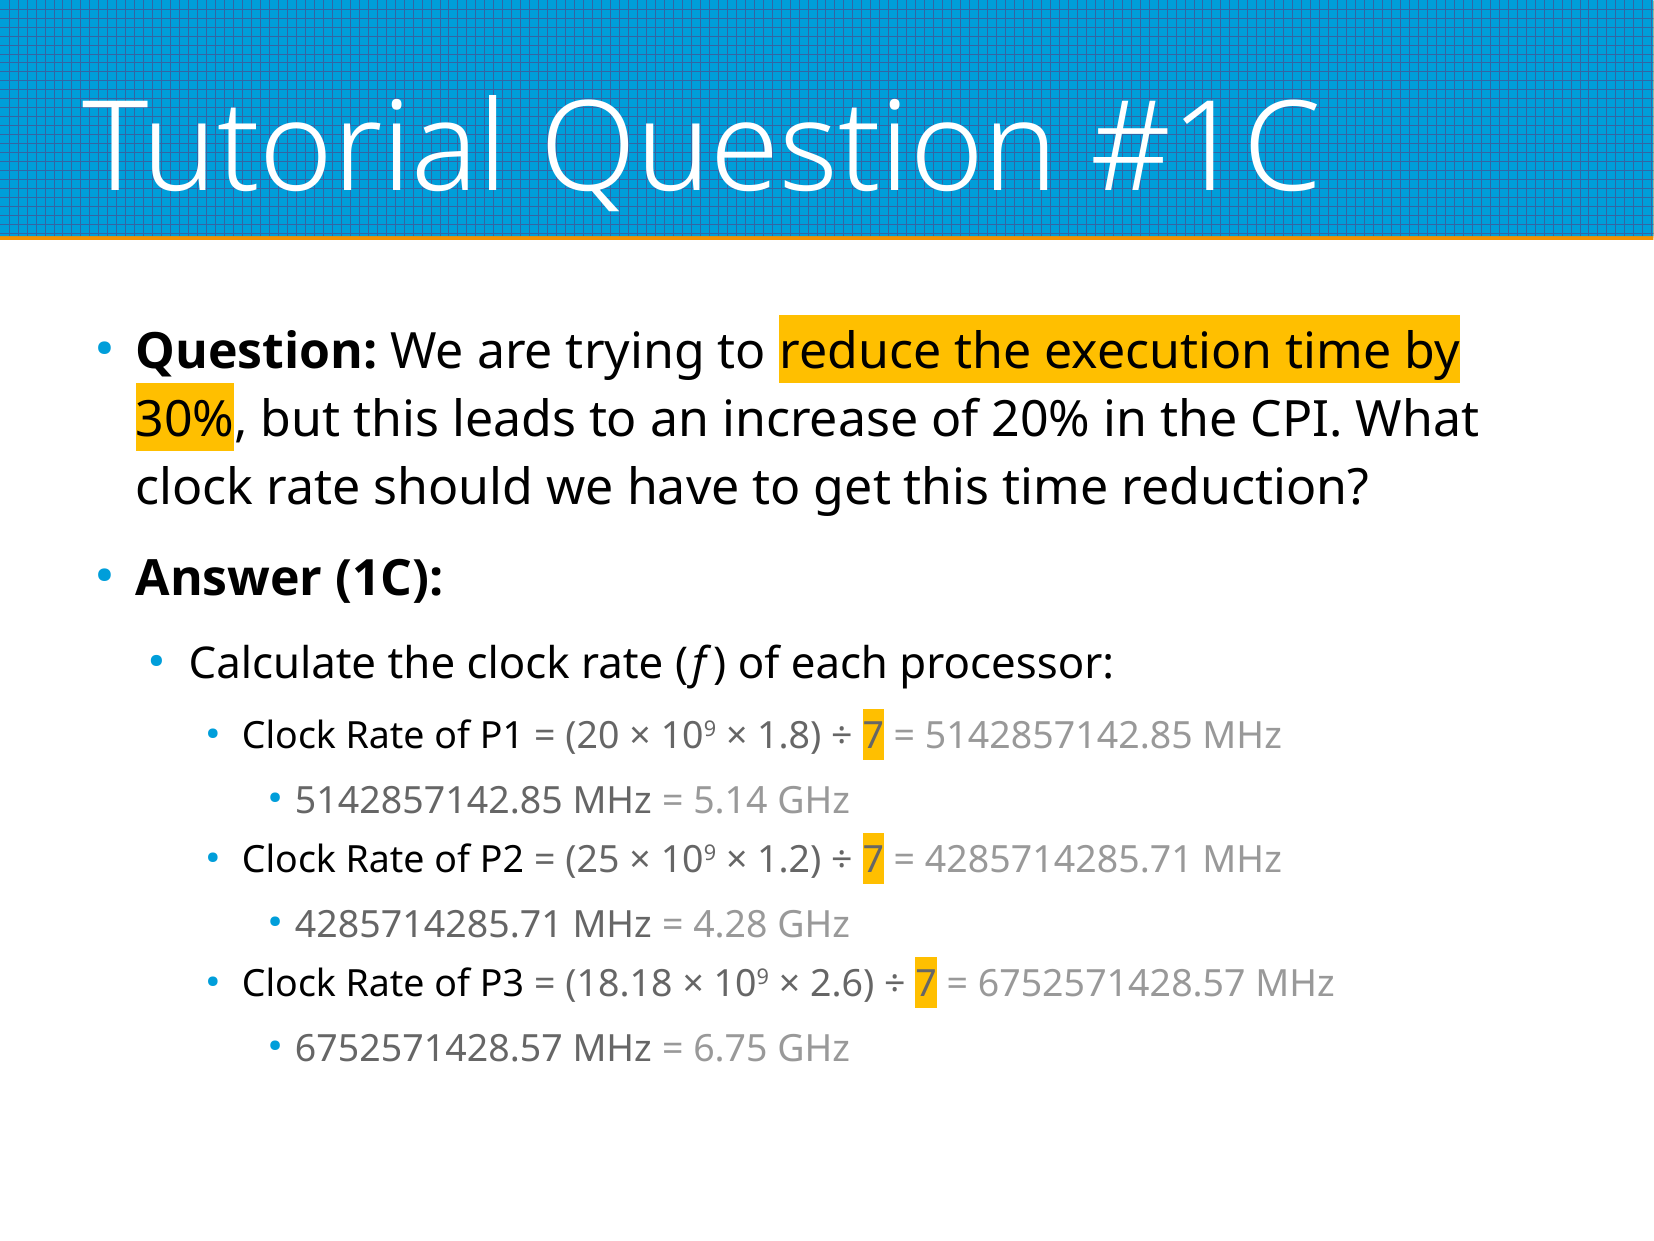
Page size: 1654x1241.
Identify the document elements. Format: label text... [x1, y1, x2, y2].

title Tutorial Question #1C [82, 19, 1571, 227]
list Question: We are trying to reduce the execution time by 30%, but this leads to an increase of 20% in the CPI. What clock rate should we have to get this time reduction? Answer (1C): Calculate the clock rate (f) of each processor: Clock Rate of P1 = (20 × 109 × 1.8) ÷ 7 = 5142857142.85 MHz 5142857142.85 MHz = 5.14 GHz Clock Rate of P2 = (25 × 109 × 1.2) ÷ 7 = 4285714285.71 MHz 4285714285.71 MHz = 4.28 GHz Clock Rate of P3 = (18.18 × 109 × 2.6) ÷ 7 = 6752571428.57 MHz 6752571428.57 MHz = 6.75 GHz [82, 314, 1563, 1081]
